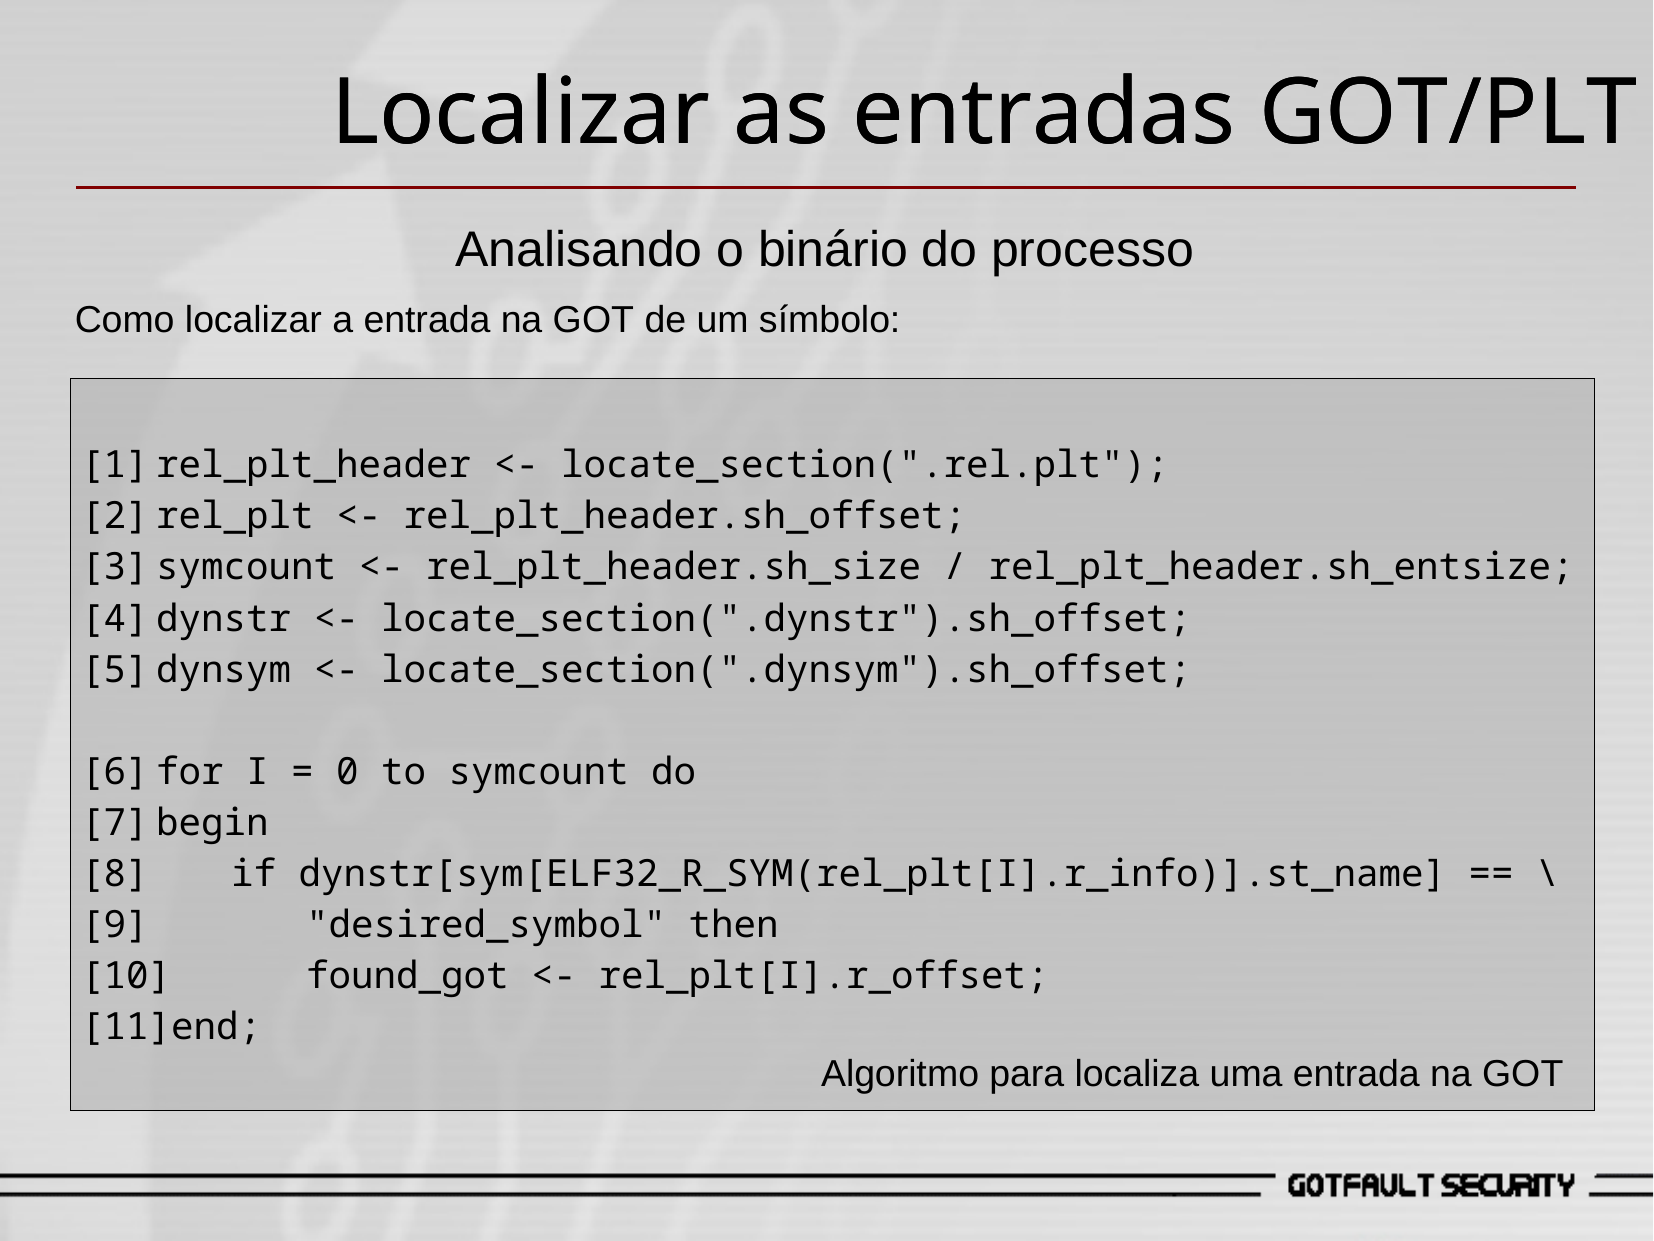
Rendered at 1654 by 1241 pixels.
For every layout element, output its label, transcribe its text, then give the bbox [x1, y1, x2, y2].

text_box Localizar as entradas GOT/PLT [15, 37, 1653, 196]
text_box Como localizar a entrada na GOT de um símbolo: [60, 291, 1156, 353]
picture [0, 0, 1654, 1241]
text_box Algoritmo para localiza uma entrada na GOT [810, 1049, 1584, 1111]
text_box [1] rel_plt_header <- locate_section(".rel.plt"); [2] rel_plt <- rel_plt_header.sh_offset; [3] symcount <- rel_plt_header.sh_size / rel_plt_header.sh_entsize; [4] dynstr <- locate_section(".dynstr").sh_offset; [5] dynsym <- locate_section(".dynsym").sh_offset; [6] for I = 0 to symcount do [7] begin [8] if dynstr[sym[ELF32_R_SYM(rel_plt[I].r_info)].st_name] == \ [9] "desired_symbol" then [10] found_got <- rel_plt[I].r_offset; [11]end; [70, 378, 1595, 1111]
text_box Analisando o binário do processo [52, 213, 1598, 291]
